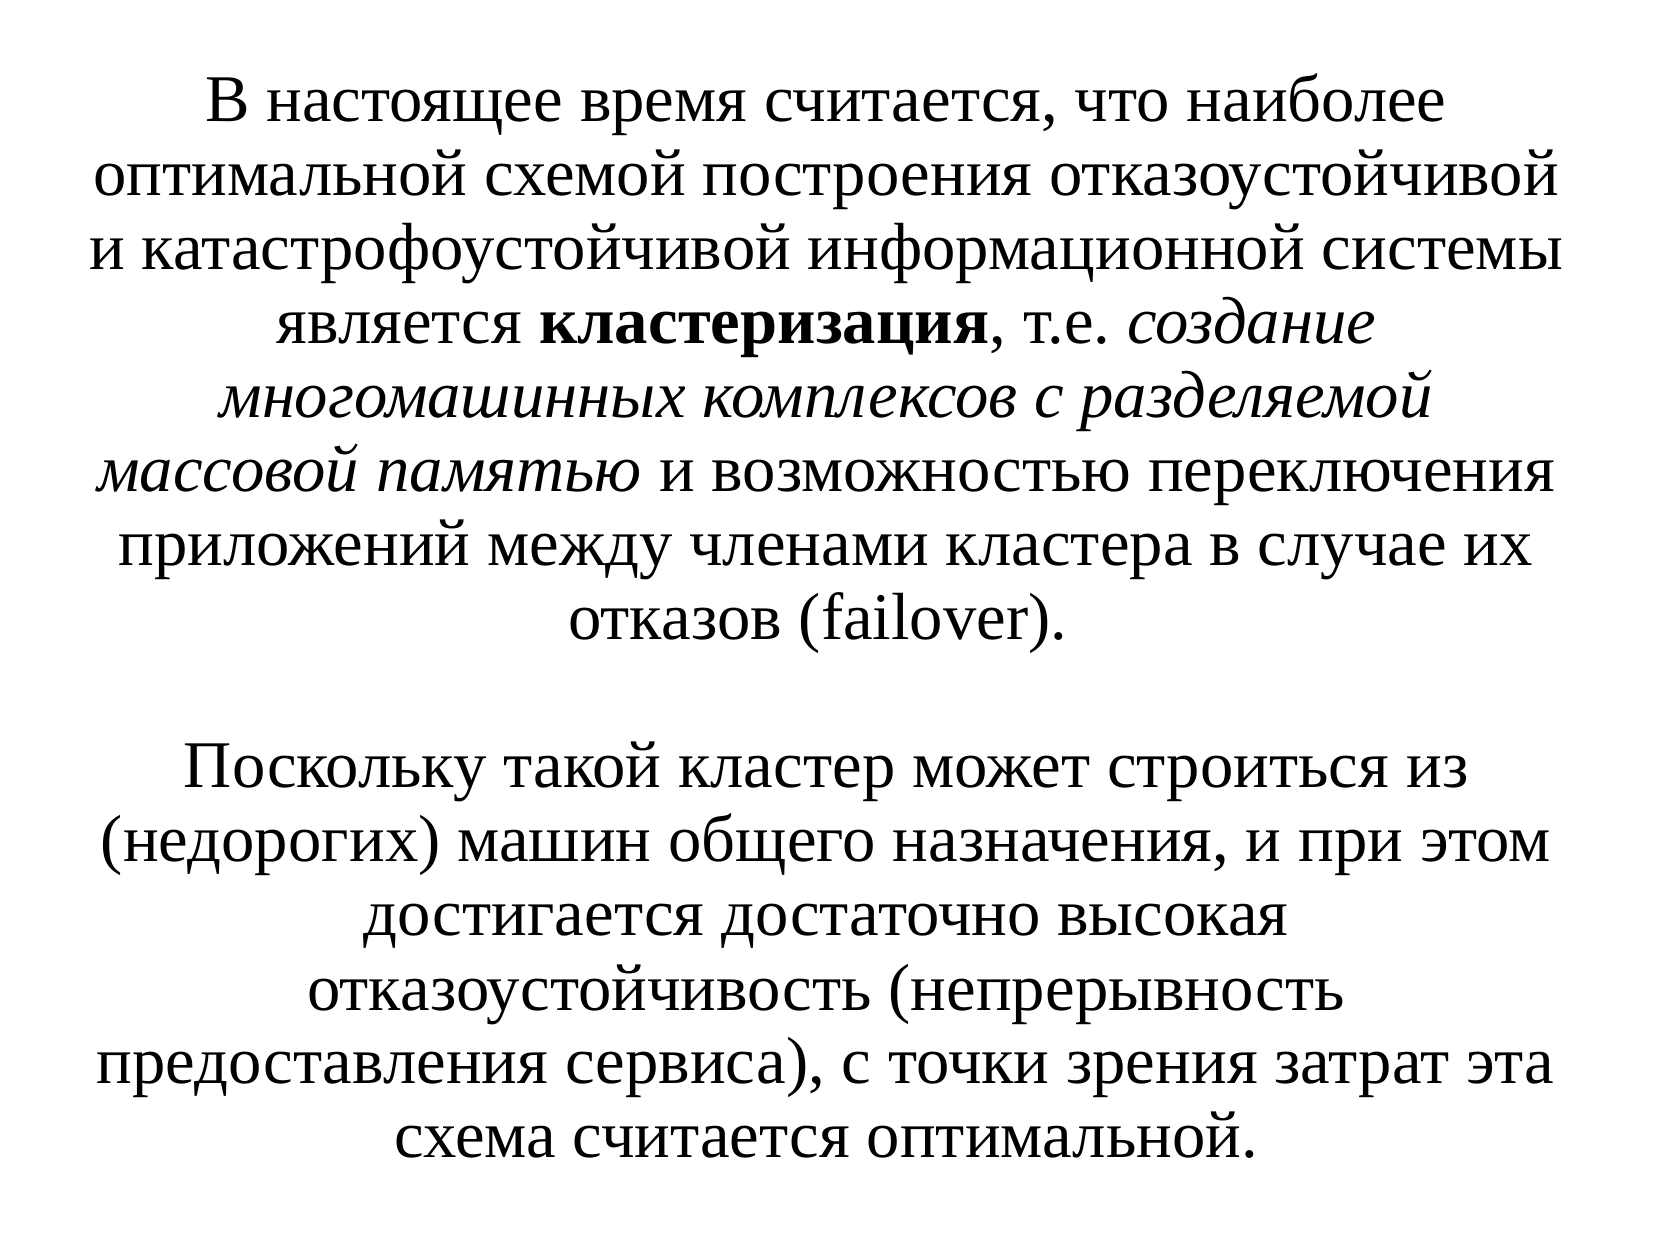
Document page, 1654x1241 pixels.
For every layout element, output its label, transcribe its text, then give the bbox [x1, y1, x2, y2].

subtitle В настоящее время считается, что наиболее оптимальной схемой построения отказоустойчивой и катастрофоустойчивой информационной системы является кластеризация, т.е. создание многомашинных комплексов с разделяемой массовой памятью и возможностью переключения приложений между членами кластера в случае их отказов (failover). Поскольку такой кластер может строиться из (недорогих) машин общего назначения, и при этом достигается достаточно высокая отказоустойчивость (непрерывность предоставления сервиса), с точки зрения затрат эта схема считается оптимальной. [82, 23, 1571, 1211]
